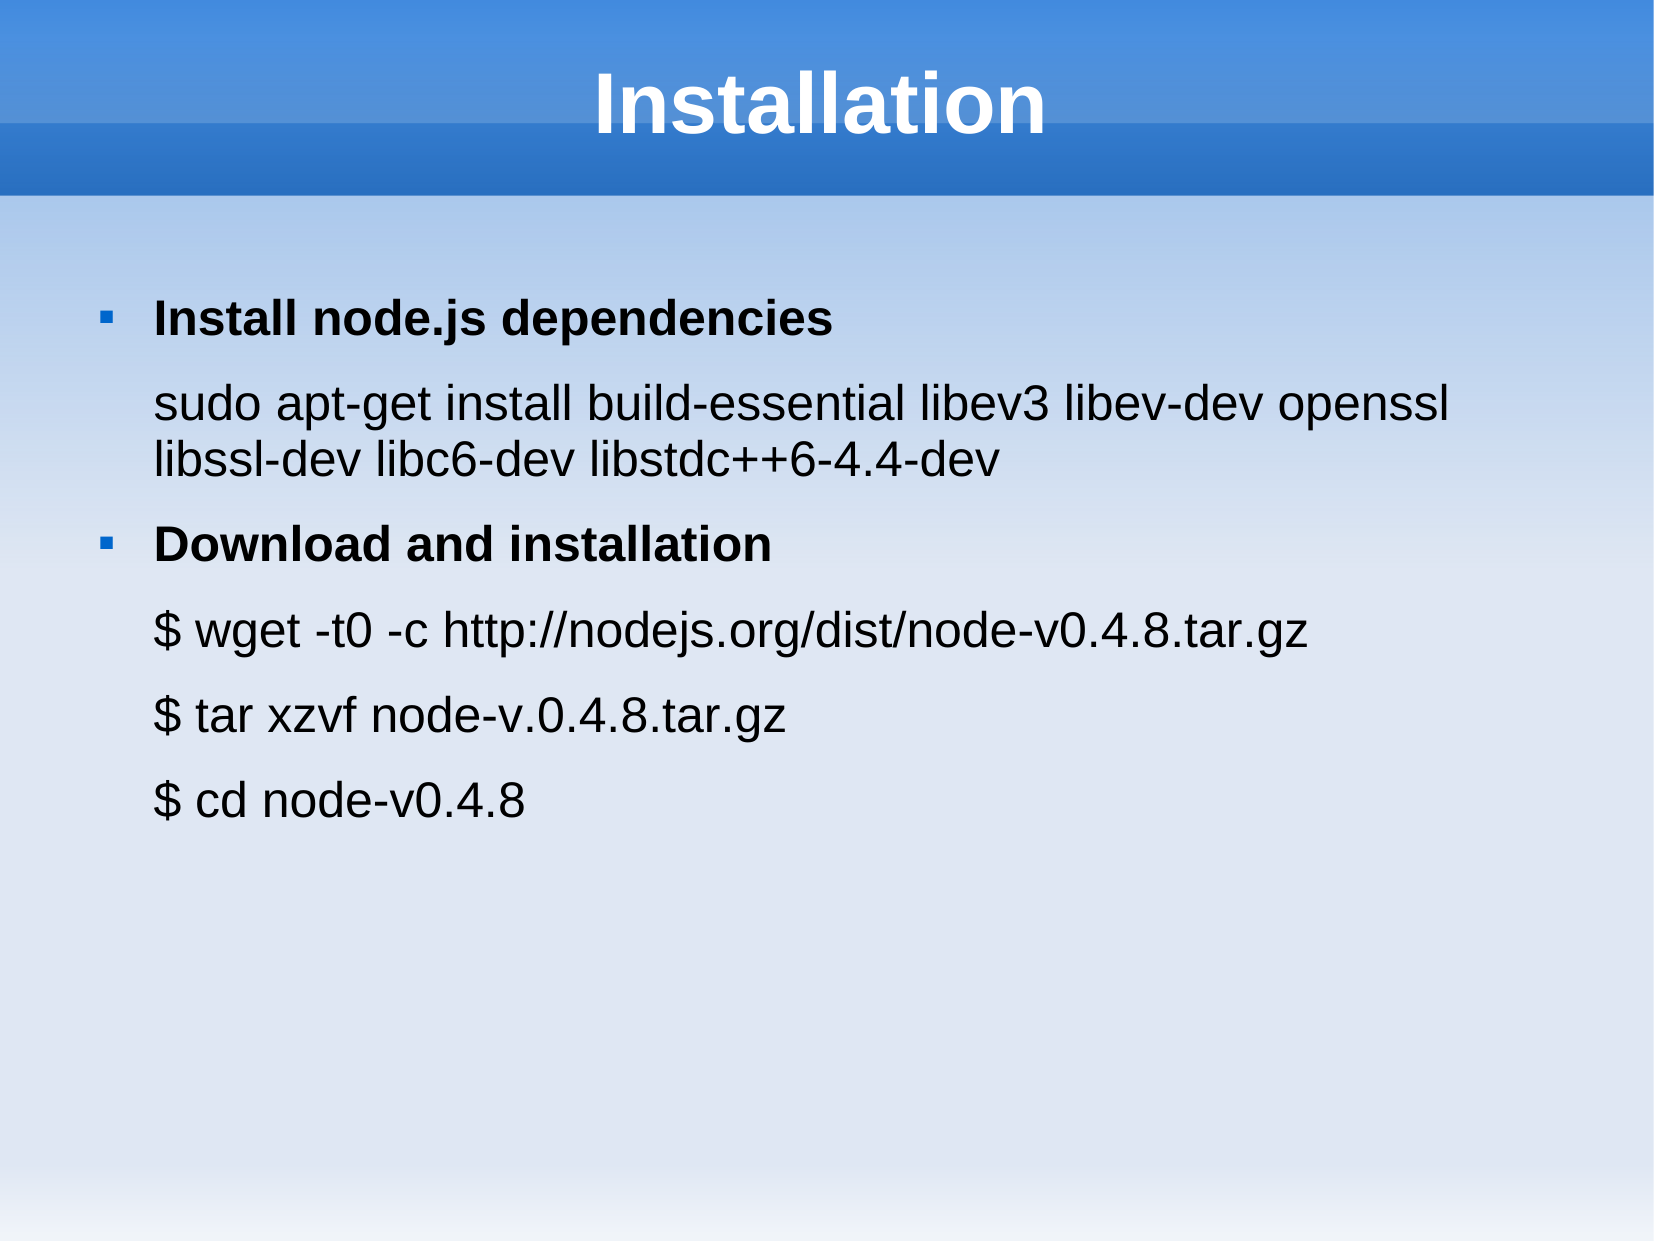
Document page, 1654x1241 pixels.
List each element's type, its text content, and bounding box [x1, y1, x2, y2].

picture [0, 0, 1654, 1241]
list Install node.js dependencies sudo apt-get install build-essential libev3 libev-dev openssl libssl-dev libc6-dev libstdc++6-4.4-dev Download and installation $ wget -t0 -c http://nodejs.org/dist/node-v0.4.8.tar.gz $ tar xzvf node-v.0.4.8.tar.gz $ cd node-v0.4.8 [82, 290, 1571, 1109]
title Installation [76, 0, 1565, 208]
